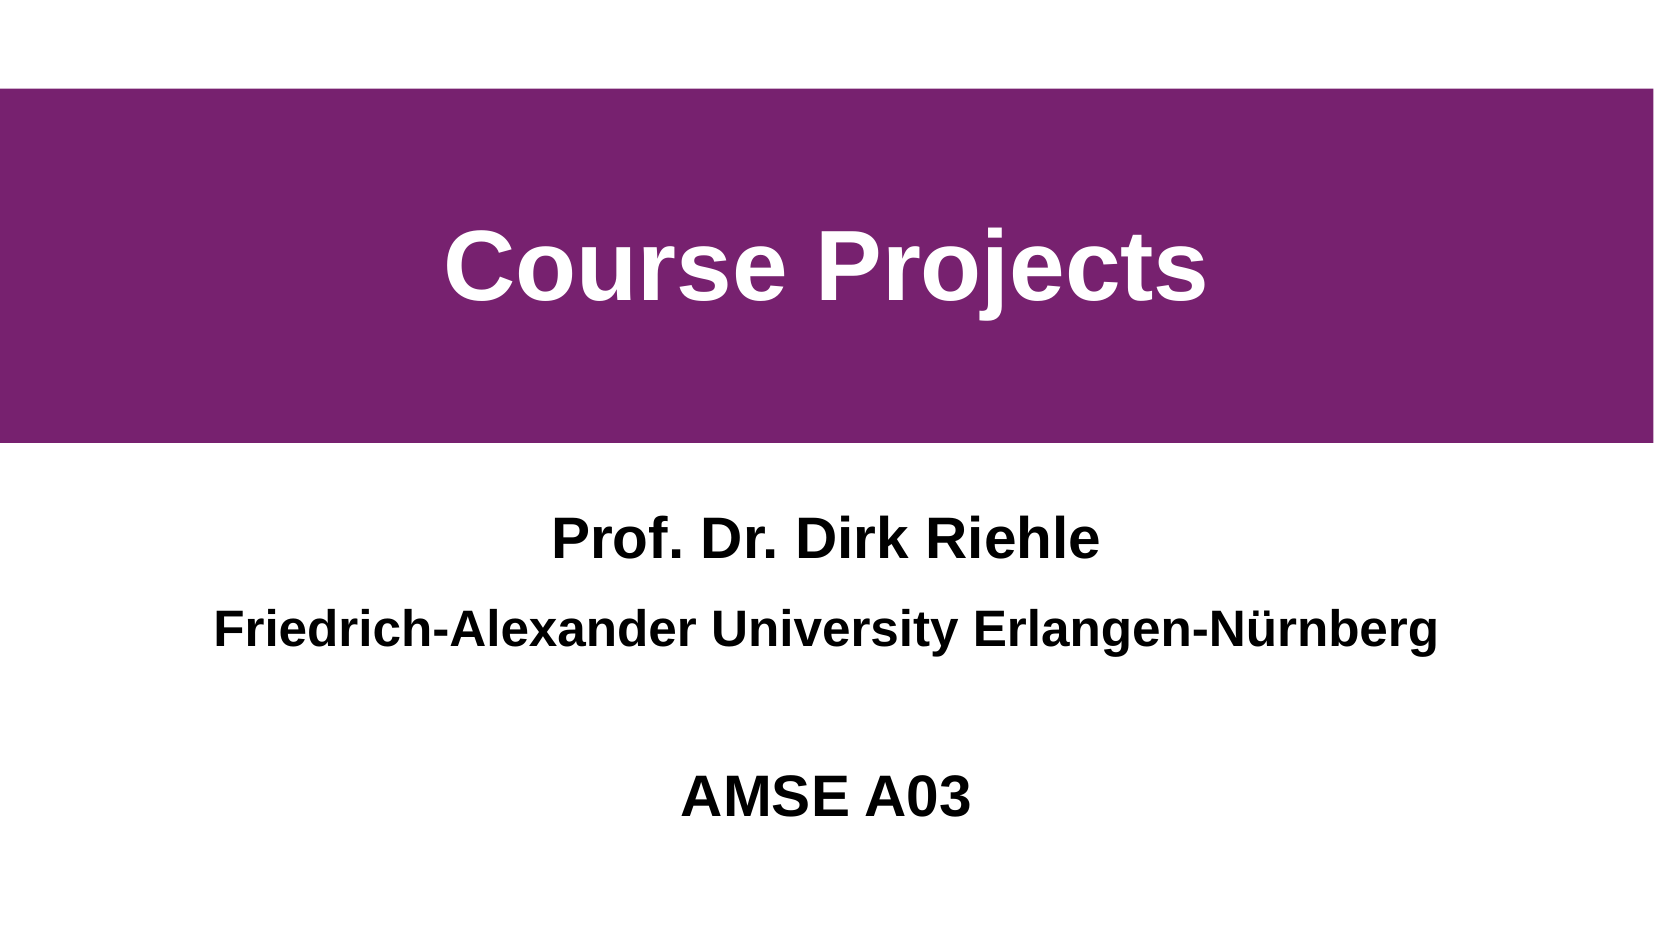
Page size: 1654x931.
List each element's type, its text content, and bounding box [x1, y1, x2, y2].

subtitle Prof. Dr. Dirk Riehle Friedrich-Alexander University Erlangen-Nürnberg AMSE A03 [29, 472, 1625, 886]
title Course Projects [0, 88, 1654, 443]
